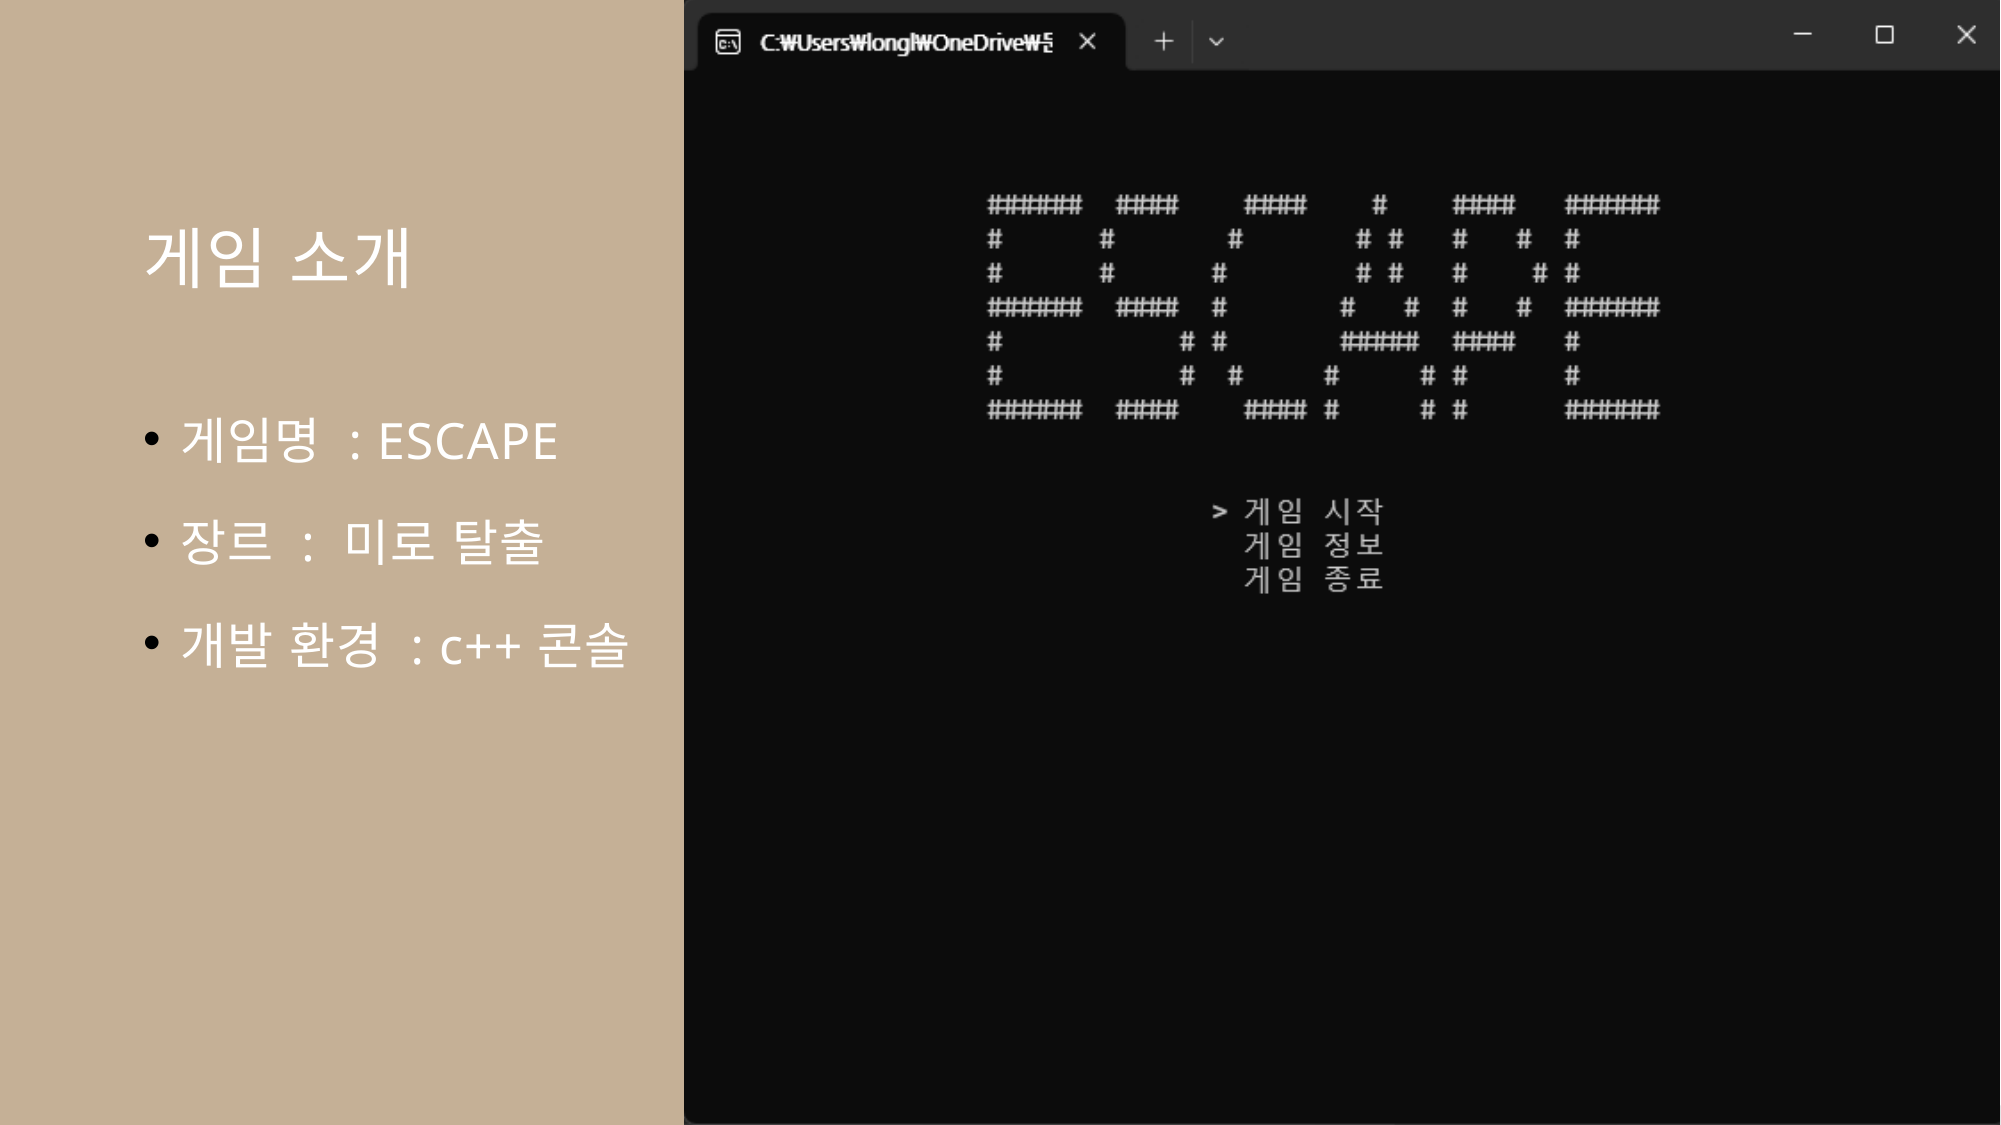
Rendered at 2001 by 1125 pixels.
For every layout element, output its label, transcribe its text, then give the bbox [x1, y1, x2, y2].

title 게임 소개 [125, 125, 684, 376]
list 게임명 : ESCAPE 장르 : 미로 탈출 개발 환경 : c++콘솔 [125, 376, 684, 1000]
picture [684, 0, 2000, 1125]
text_box [0, 0, 684, 1125]
